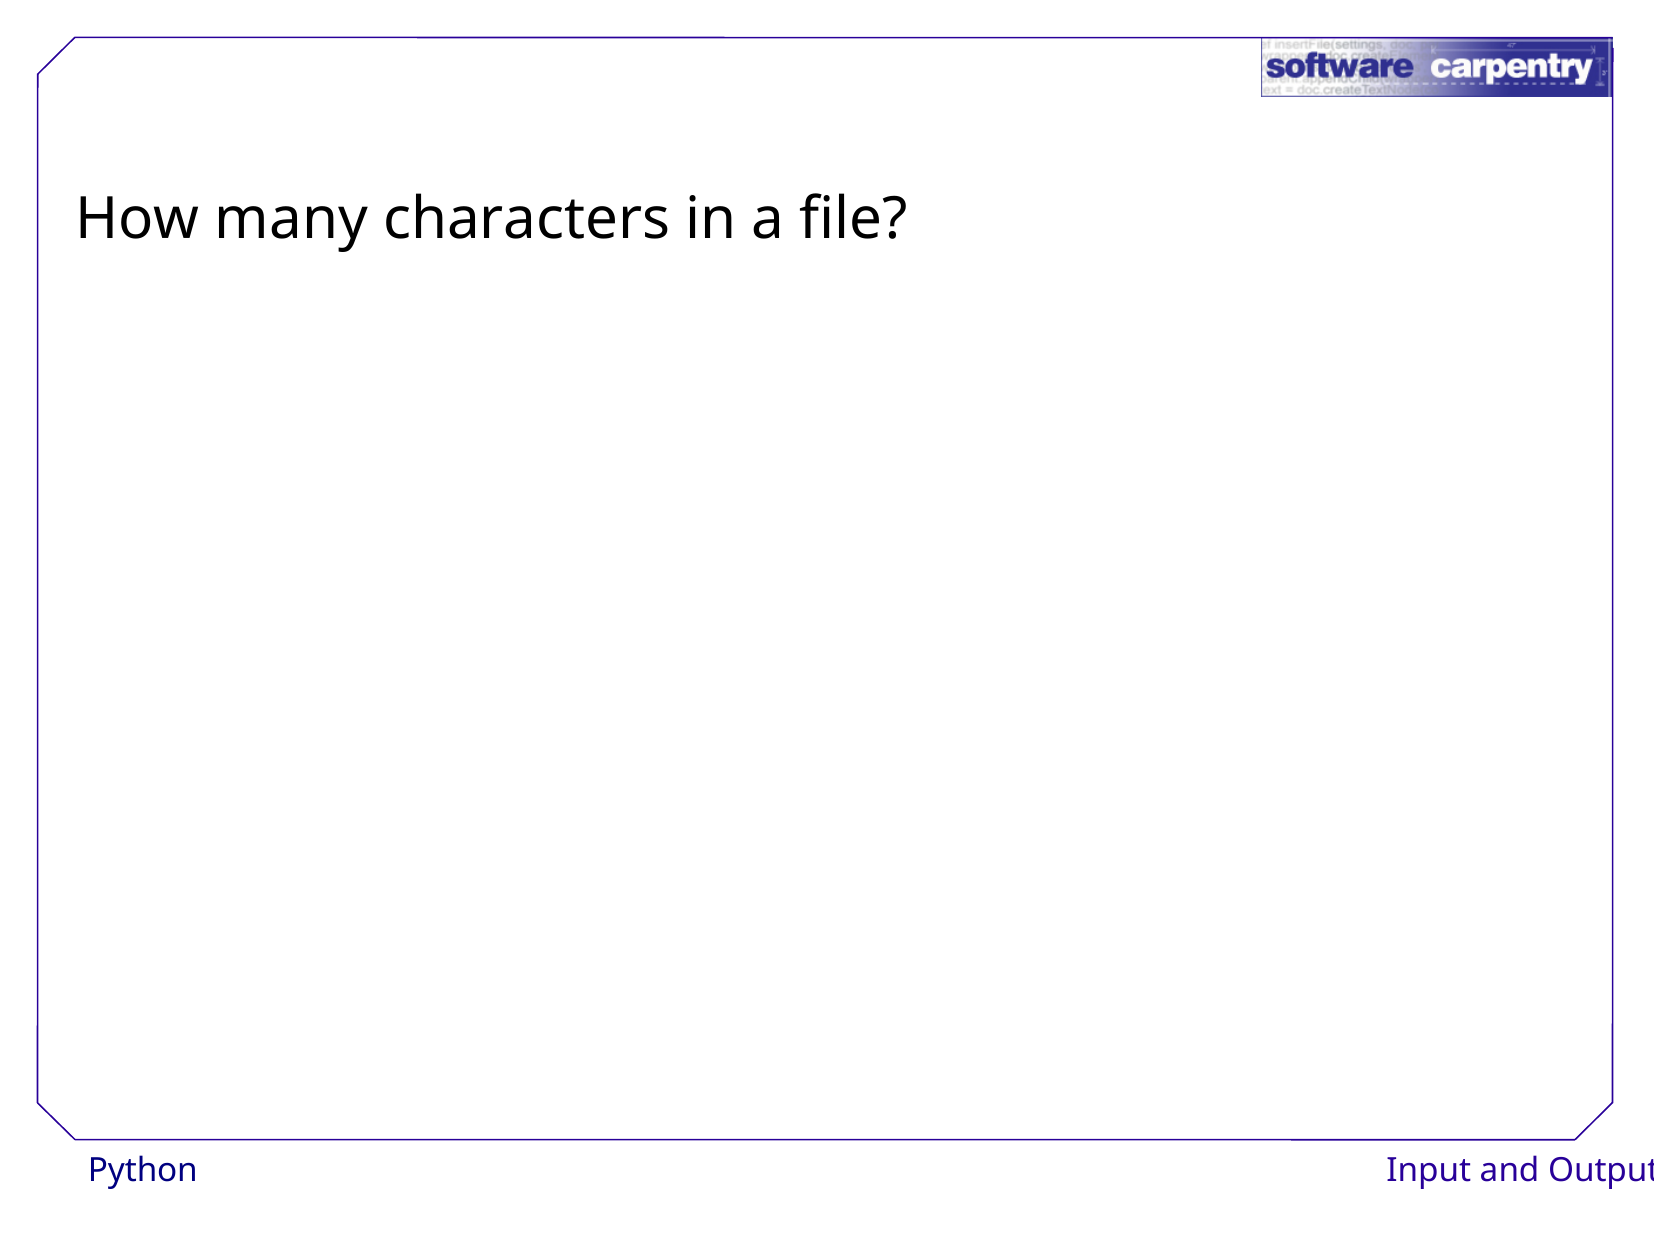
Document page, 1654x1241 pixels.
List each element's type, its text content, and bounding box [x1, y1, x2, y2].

text_box How many characters in a file? [60, 138, 1073, 259]
picture [1261, 39, 1613, 97]
